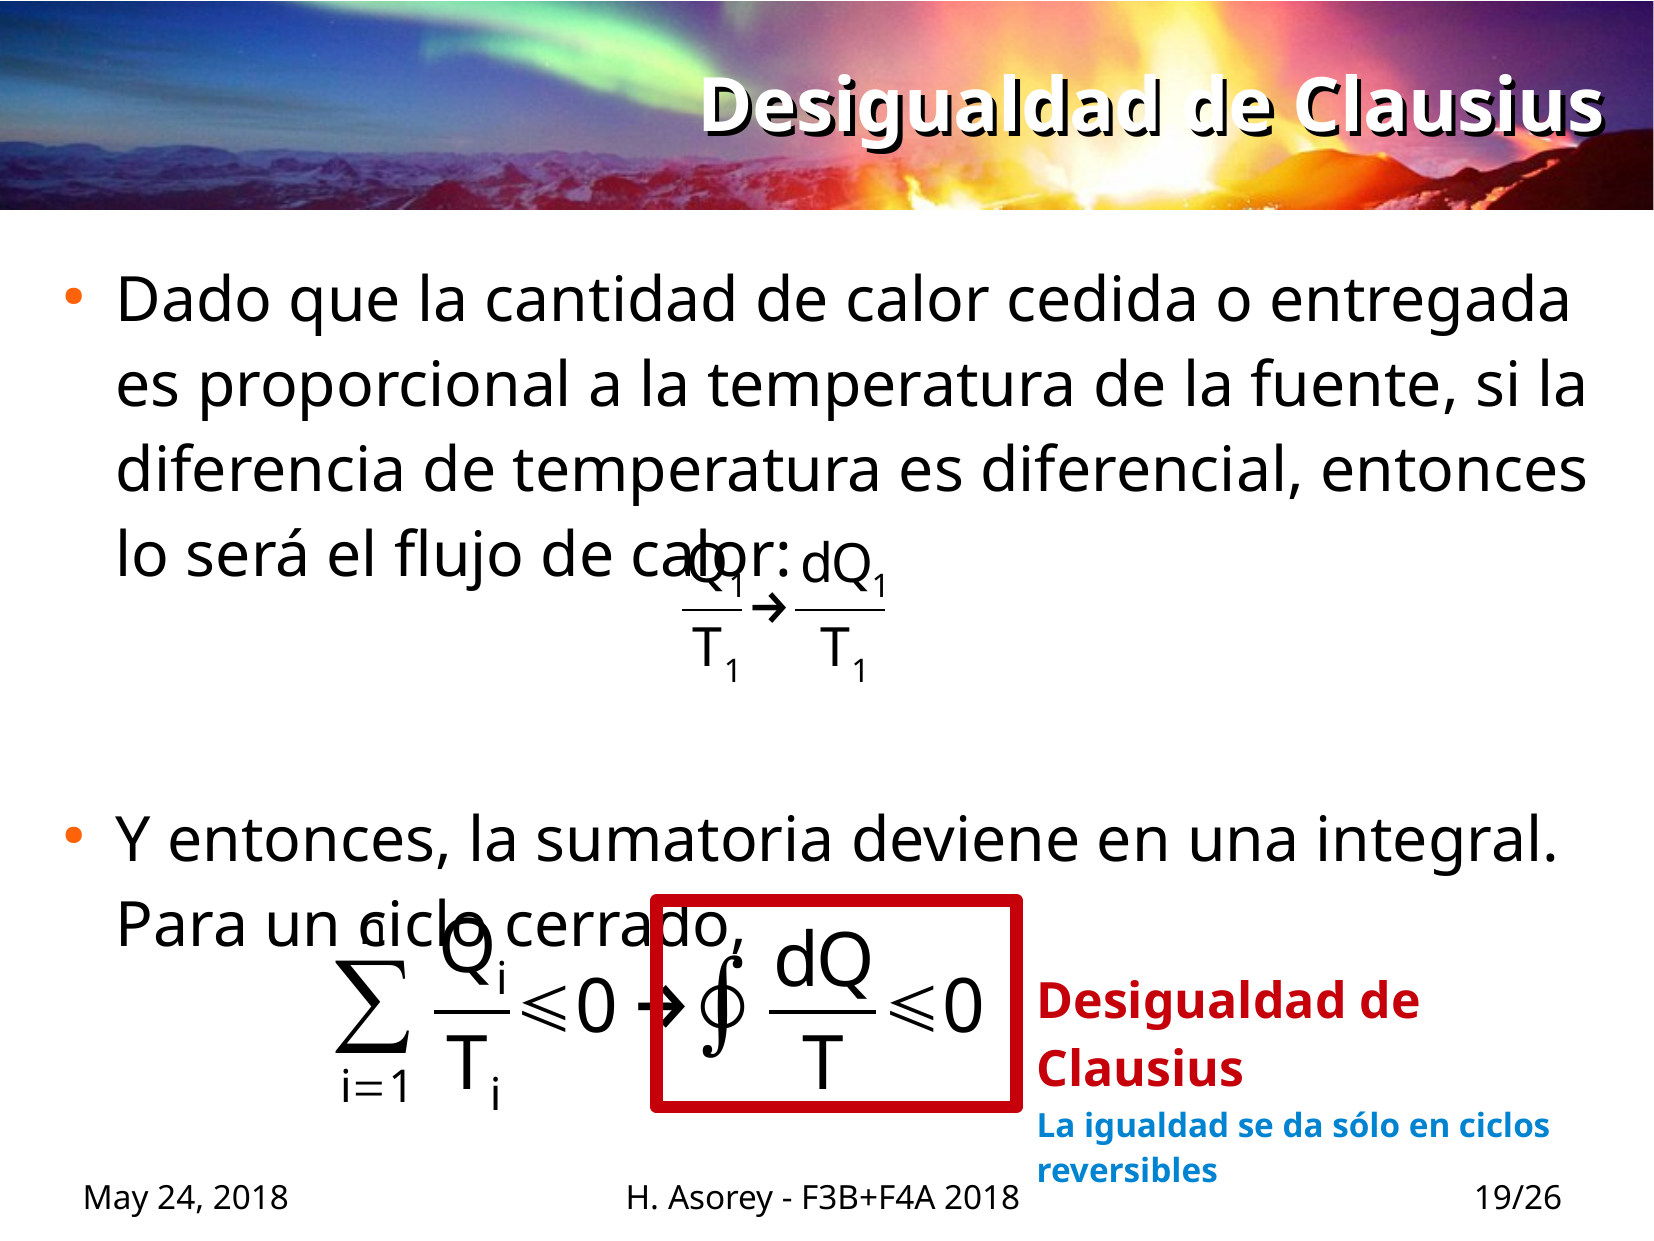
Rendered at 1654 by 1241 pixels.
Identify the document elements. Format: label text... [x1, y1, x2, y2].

picture [0, 1, 1654, 210]
chart [323, 900, 1003, 1122]
chart [674, 530, 895, 691]
title Desigualdad de Clausius [45, 15, 1606, 191]
list Dado que la cantidad de calor cedida o entregada es proporcional a la temperatura de la fuente, si la diferencia de temperatura es diferencial, entonces lo será el flujo de calor: Y entonces, la sumatoria deviene en una integral. Para un ciclo cerrado, [45, 255, 1606, 1156]
text_box Desigualdad de Clausius La igualdad se da sólo en ciclos reversibles [1021, 957, 1598, 1115]
chart [663, 907, 1003, 1101]
